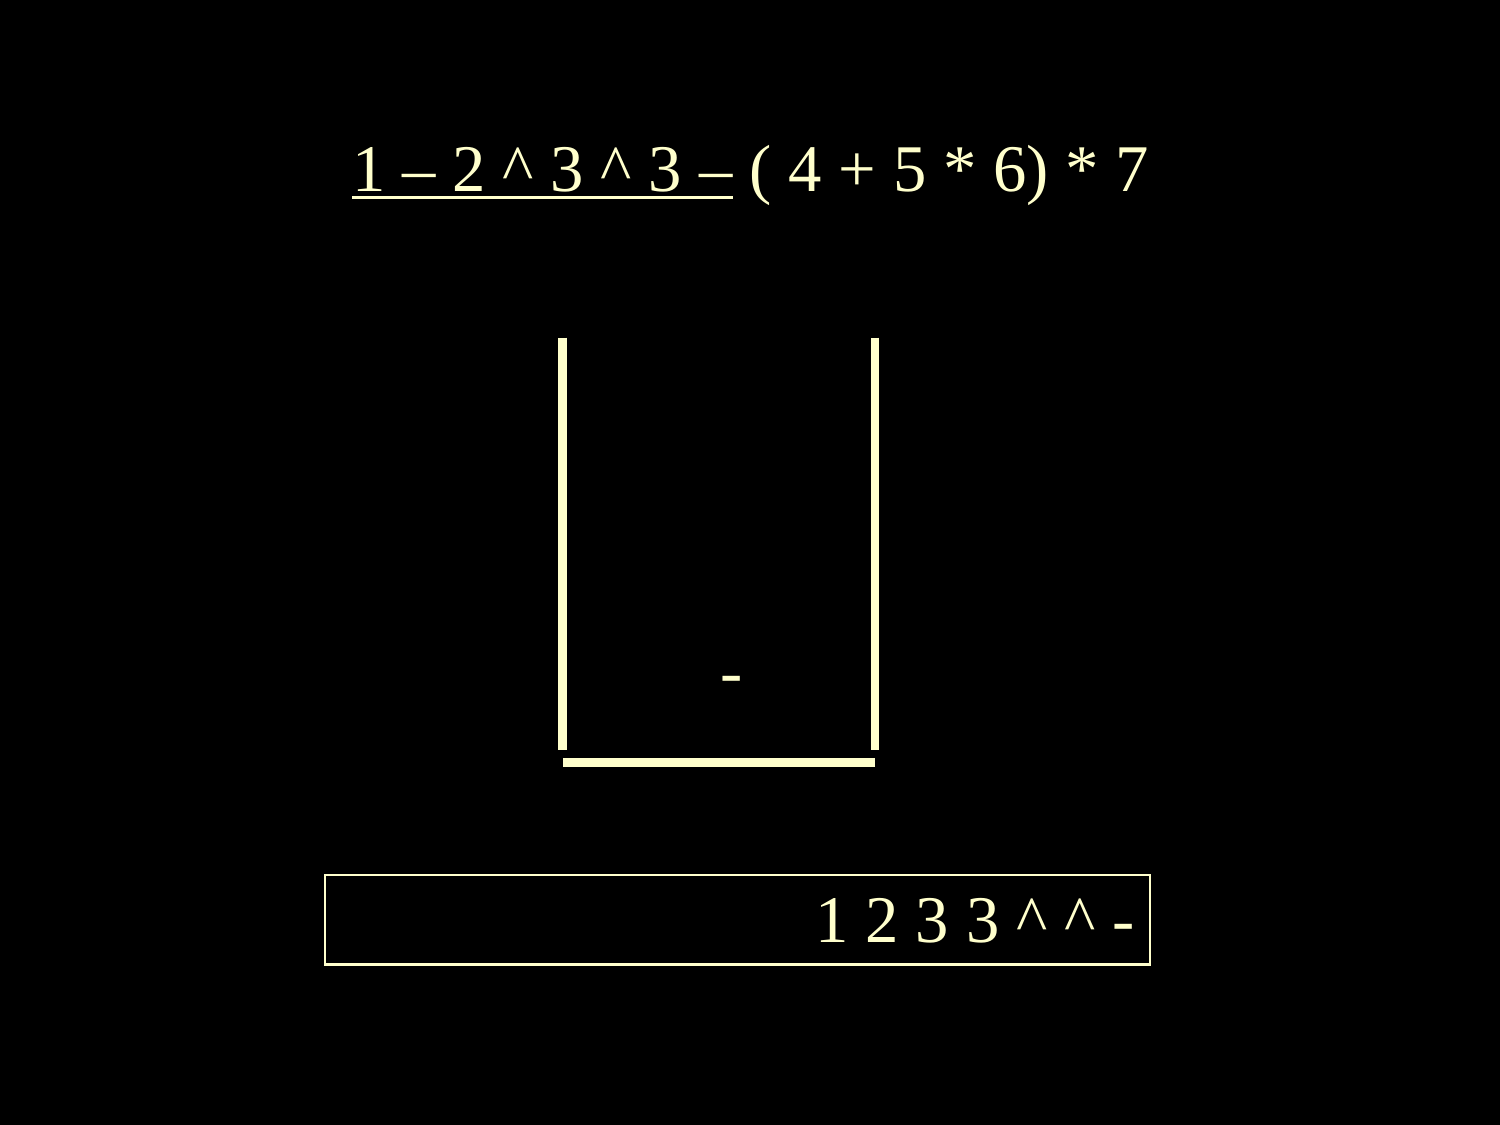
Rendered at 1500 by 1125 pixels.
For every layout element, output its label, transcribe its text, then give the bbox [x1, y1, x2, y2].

text_box 1 2 3 3 ^ ^ - [325, 874, 1150, 965]
text_box - [624, 349, 838, 717]
text_box 1 – 2 ^ 3 ^ 3 – ( 4 + 5 * 6) * 7 [337, 124, 1276, 215]
